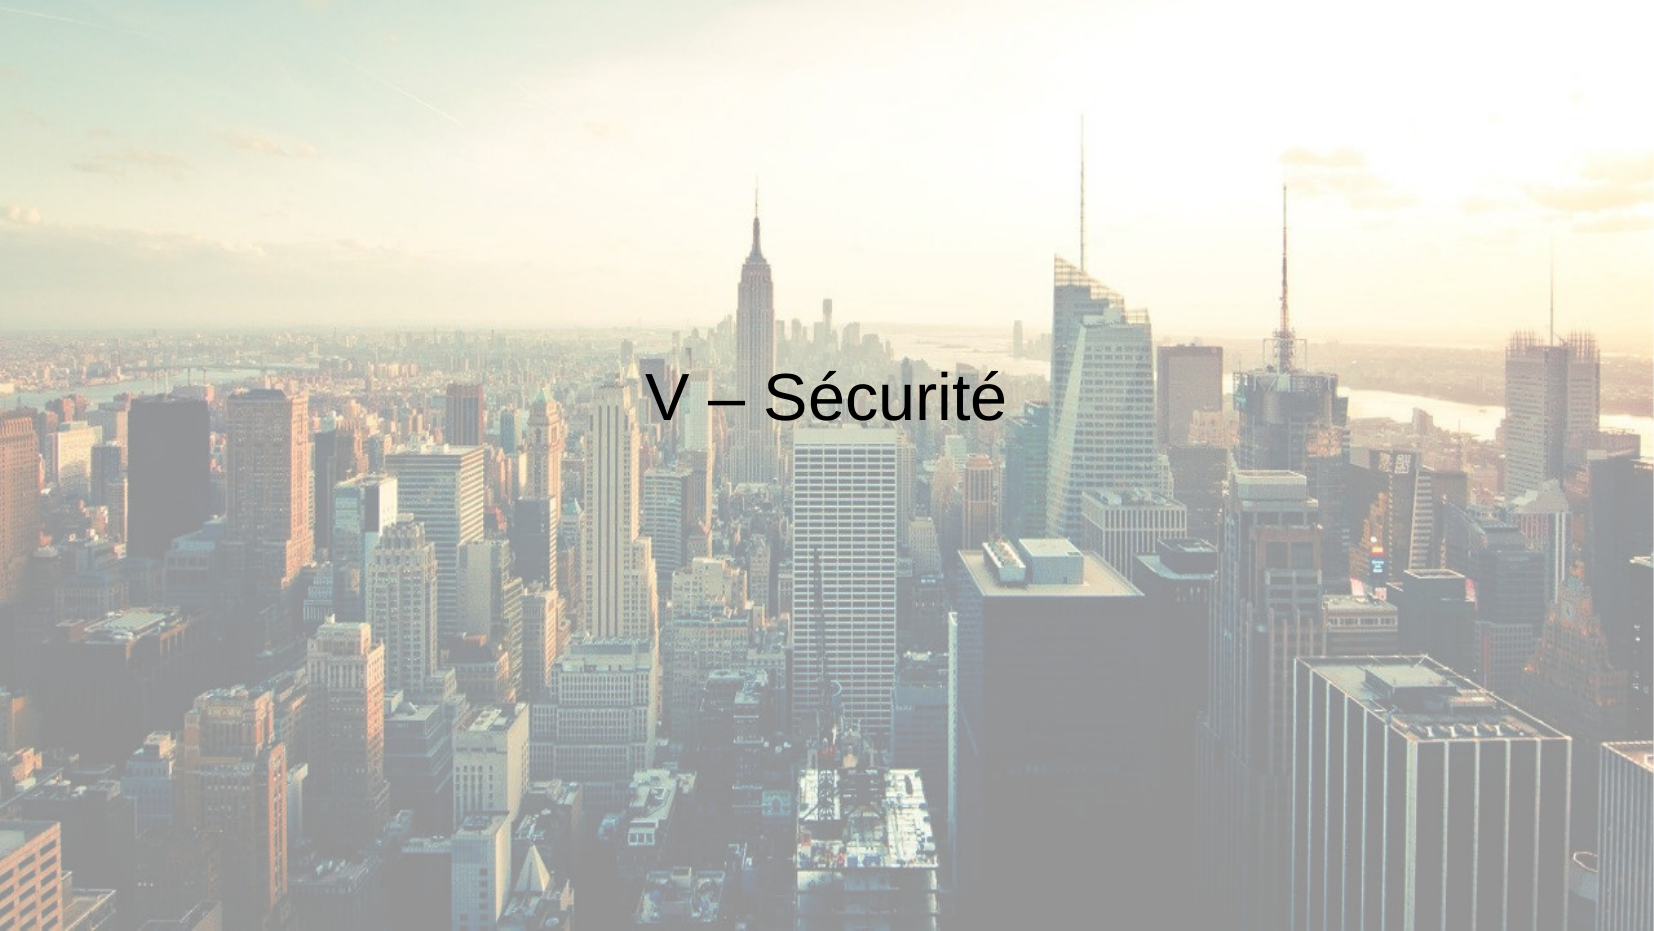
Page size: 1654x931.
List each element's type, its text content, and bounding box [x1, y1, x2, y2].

subtitle V – Sécurité [82, 37, 1571, 757]
picture [0, 0, 1654, 931]
